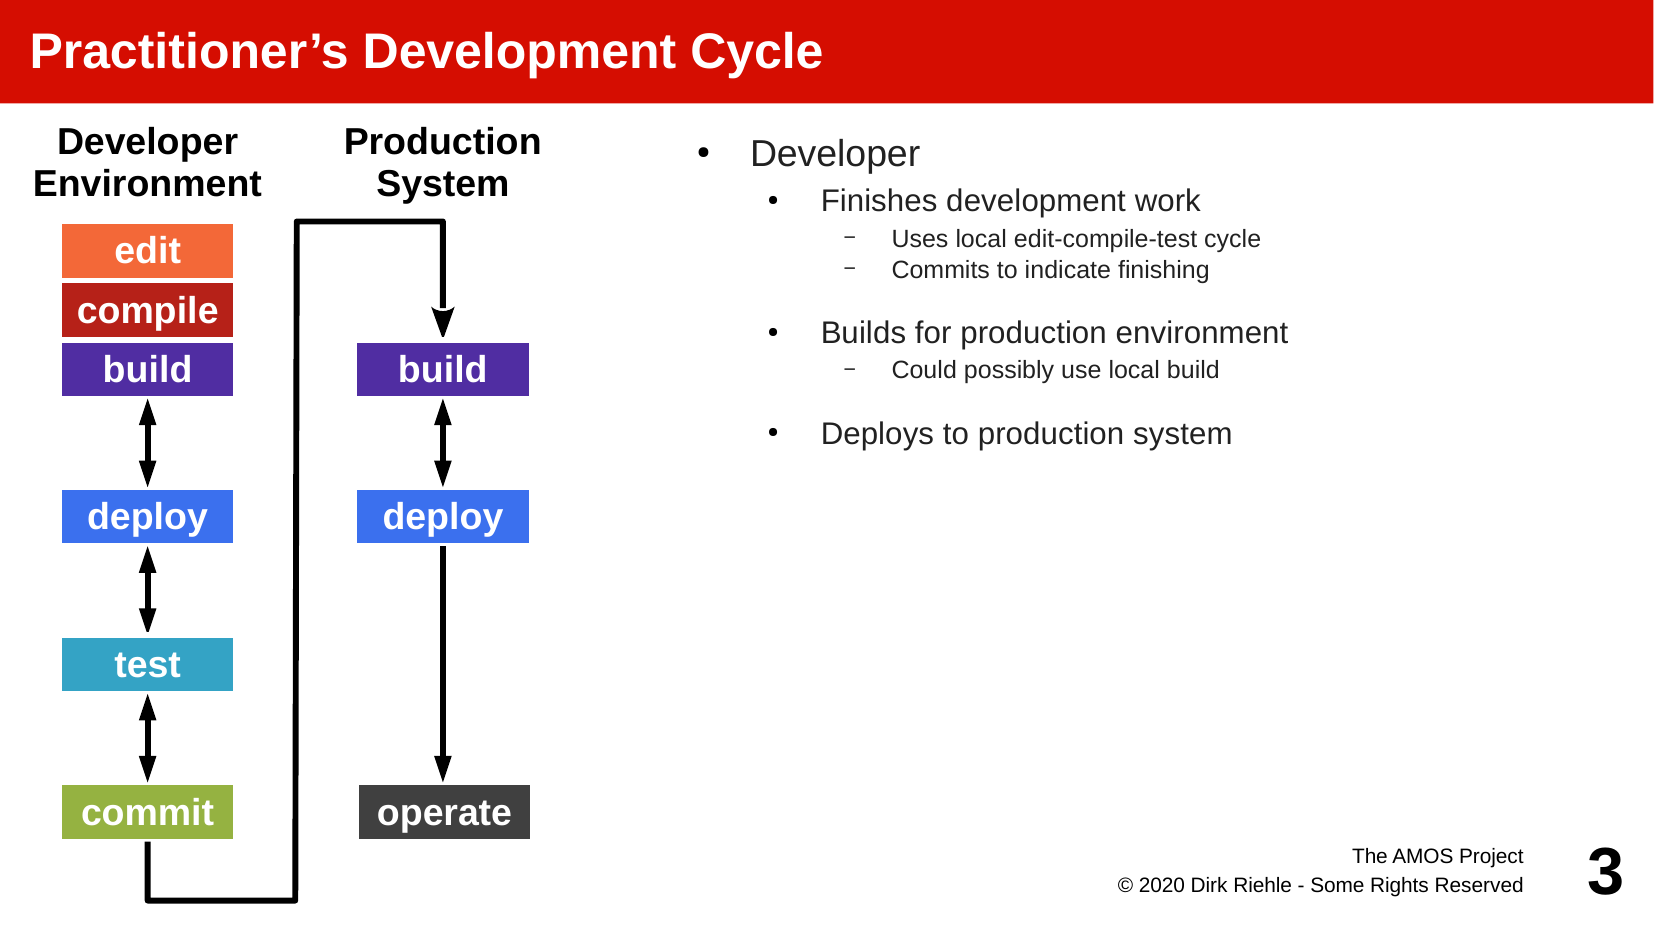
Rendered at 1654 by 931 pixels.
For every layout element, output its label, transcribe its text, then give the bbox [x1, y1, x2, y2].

text_box Production System [324, 103, 562, 222]
text_box test [59, 634, 237, 694]
text_box build [354, 339, 532, 399]
text_box build [59, 339, 237, 399]
text_box Developer Environment [29, 103, 266, 222]
text_box operate [355, 782, 533, 842]
title Practitioner’s Development Cycle [0, 0, 1654, 104]
text_box compile [59, 280, 237, 339]
text_box deploy [59, 487, 237, 547]
text_box deploy [354, 487, 532, 547]
list Developer Finishes development work Uses local edit-compile-test cycle Commits to indicate finishing Builds for production environment Could possibly use local build Deploys to production system [679, 132, 1625, 798]
text_box edit [59, 222, 237, 280]
text_box commit [59, 782, 237, 842]
